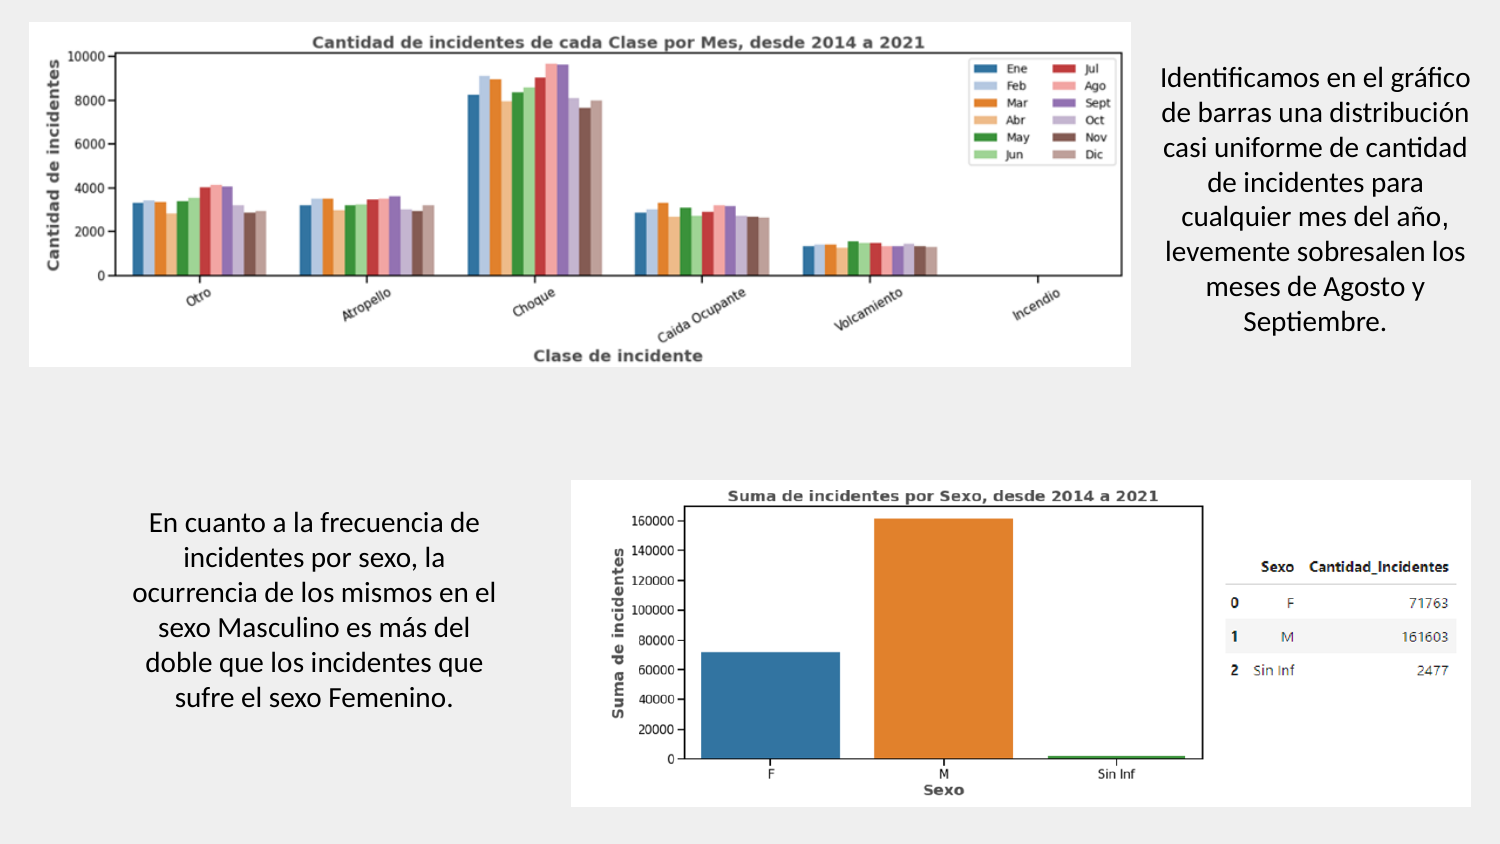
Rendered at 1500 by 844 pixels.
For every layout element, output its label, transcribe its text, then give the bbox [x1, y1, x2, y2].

picture [571, 480, 1471, 807]
text_box En cuanto a la frecuencia de incidentes por sexo, la ocurrencia de los mismos en el sexo Masculino es más del doble que los incidentes que sufre el sexo Femenino. [110, 492, 519, 725]
text_box Identificamos en el gráfico de barras una distribución casi uniforme de cantidad de incidentes para cualquier mes del año, levemente sobresalen los meses de Agosto y Septiembre. [1143, 46, 1488, 349]
picture [29, 22, 1131, 367]
